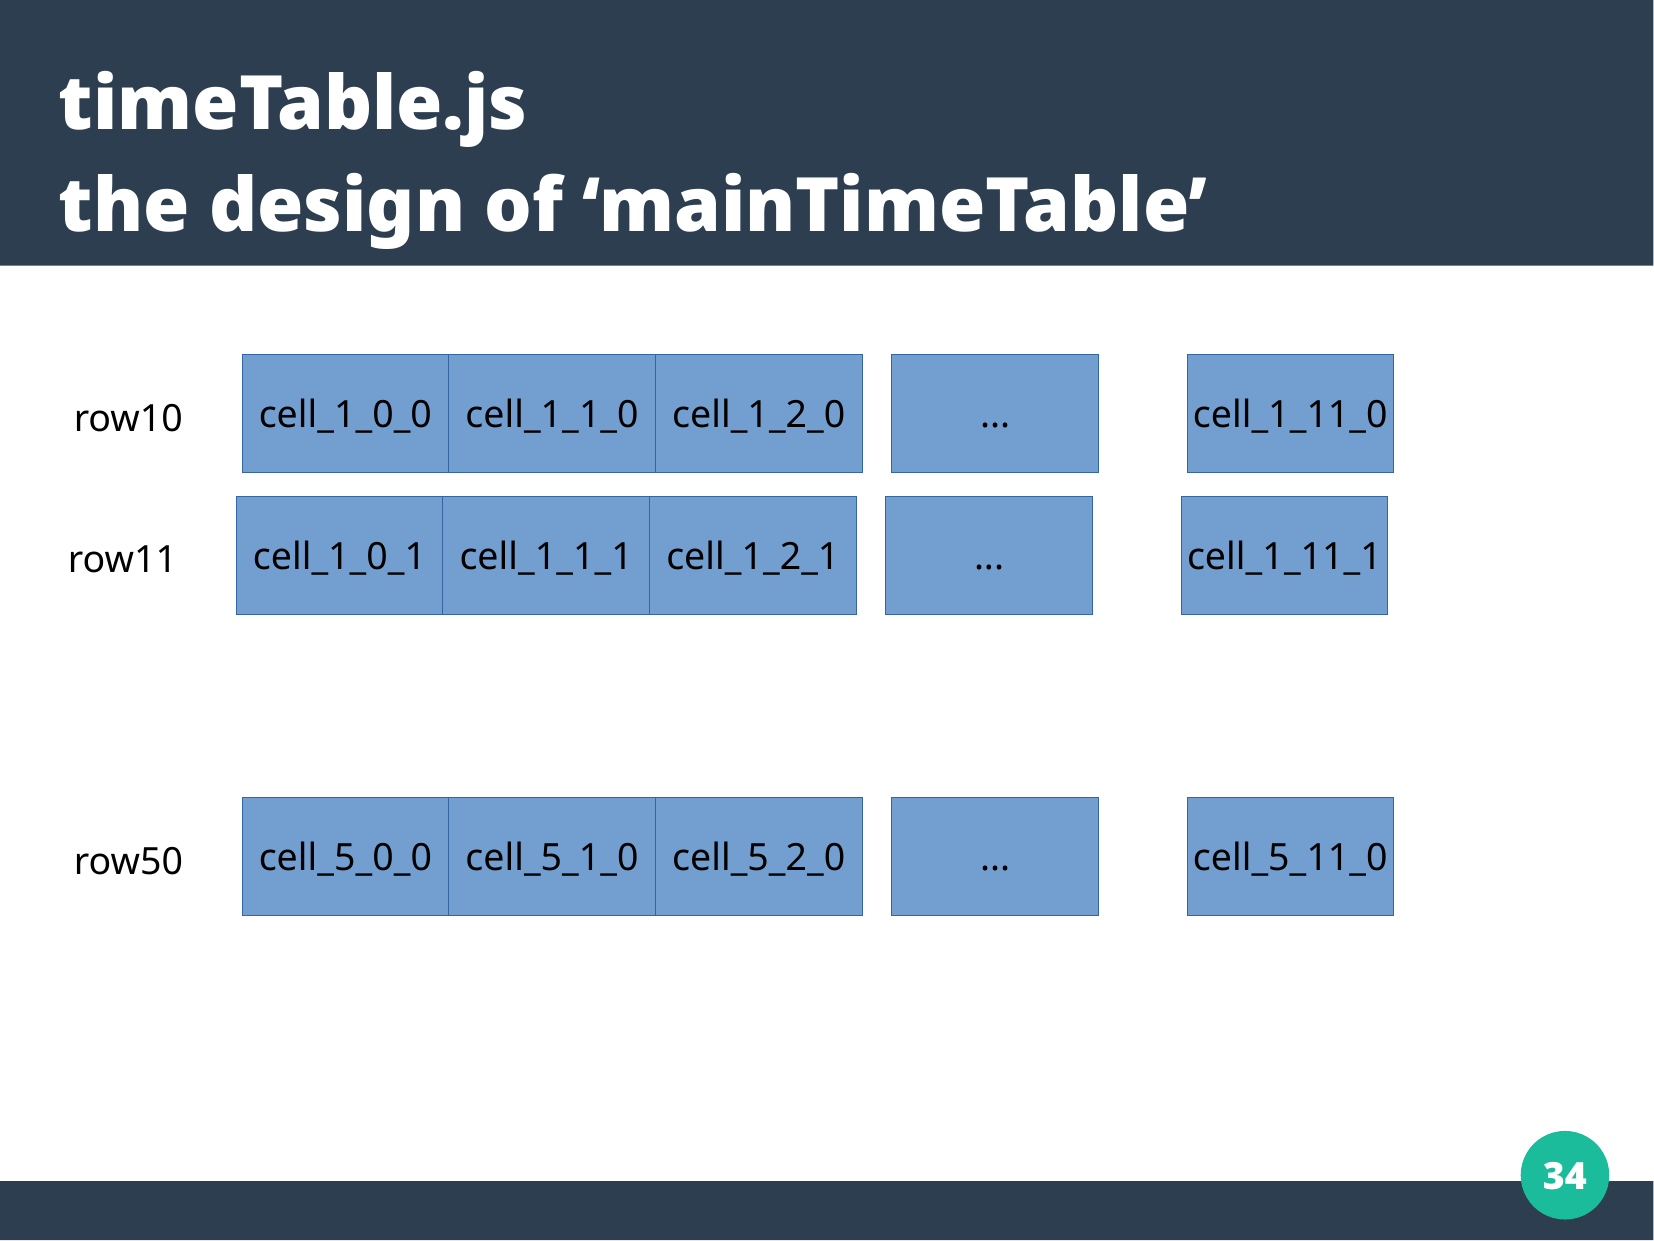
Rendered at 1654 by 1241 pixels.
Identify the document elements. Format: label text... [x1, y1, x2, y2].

text_box cell_1_2_0 [655, 354, 863, 473]
text_box cell_5_2_0 [655, 797, 863, 916]
text_box ... [891, 797, 1099, 916]
text_box cell_1_2_1 [649, 496, 857, 615]
text_box cell_1_0_1 [236, 496, 442, 615]
text_box row10 [59, 383, 207, 446]
text_box cell_5_0_0 [242, 797, 448, 916]
text_box cell_5_1_0 [448, 797, 655, 916]
text_box cell_1_11_0 [1187, 354, 1394, 473]
text_box ... [885, 496, 1093, 615]
text_box ... [891, 354, 1099, 473]
text_box cell_1_0_0 [242, 354, 448, 473]
text_box cell_1_11_1 [1181, 496, 1388, 615]
text_box row50 [59, 826, 207, 889]
text_box row11 [53, 525, 201, 588]
text_box cell_1_1_1 [442, 496, 649, 615]
title timeTable.js the design of ‘mainTimeTable’ [59, 49, 1595, 207]
text_box cell_5_11_0 [1187, 797, 1394, 916]
text_box cell_1_1_0 [448, 354, 655, 473]
